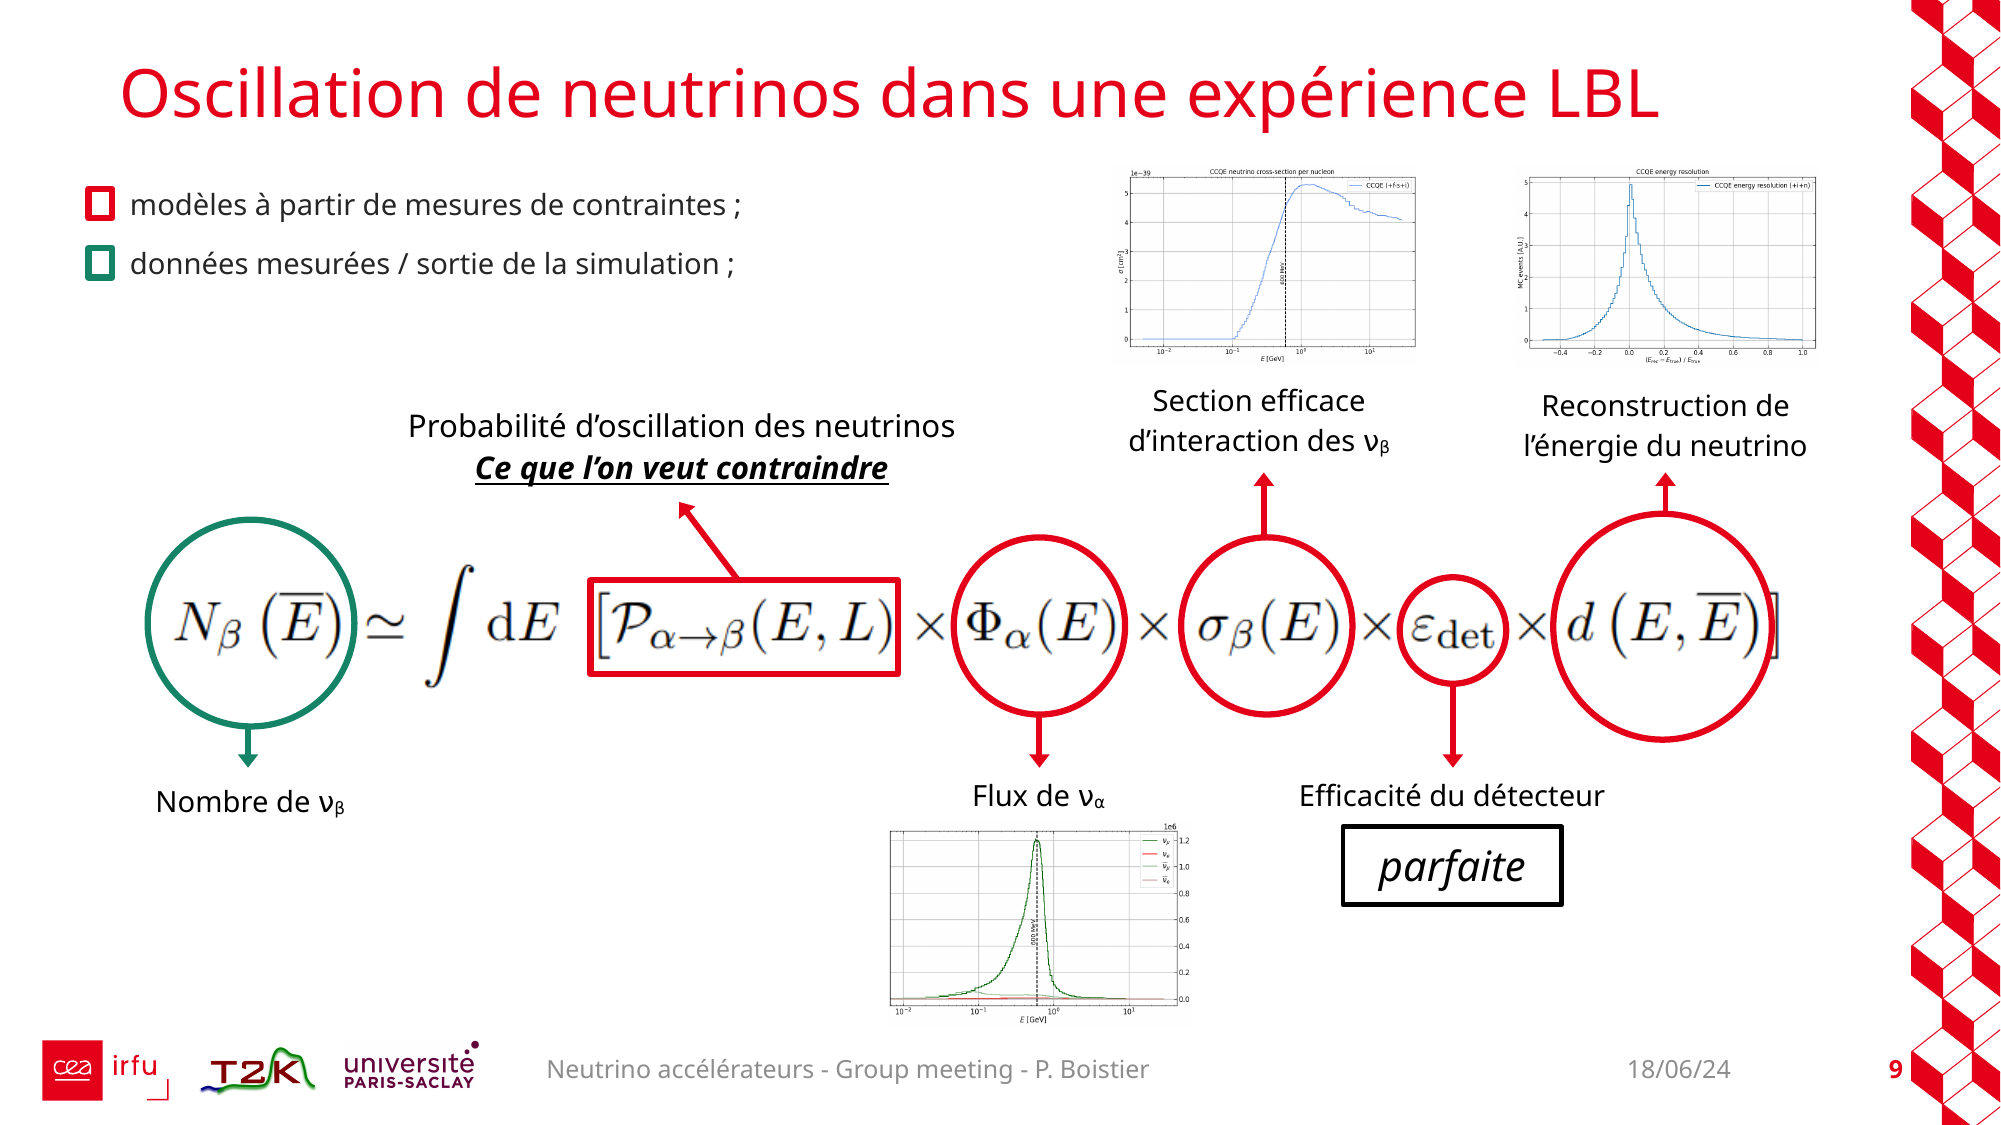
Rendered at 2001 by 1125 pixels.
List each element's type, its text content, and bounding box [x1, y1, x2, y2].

picture [344, 1040, 479, 1089]
picture [1185, 554, 1349, 697]
picture [1557, 554, 1768, 697]
text_box Section efficace d’interaction des νβ [1035, 218, 1491, 468]
picture [166, 554, 336, 697]
picture [166, 689, 173, 697]
list modèles à partir de mesures de contraintes ; [129, 178, 1004, 243]
picture [329, 675, 982, 697]
picture [1403, 581, 1503, 680]
picture [973, 554, 1121, 697]
picture [1096, 554, 1210, 697]
text_box Nombre de νβ [88, 773, 413, 1000]
picture [196, 1040, 318, 1101]
text_box Probabilité d’oscillation des neutrinos Ce que l’on veut contraindre [324, 396, 1040, 675]
text_box parfaite [1342, 826, 1562, 905]
picture [1324, 554, 1574, 697]
text_box Flux de να [850, 767, 1228, 1047]
picture [1113, 165, 1418, 366]
text_box Reconstruction de l’énergie du neutrino [1487, 246, 1845, 473]
picture [1514, 165, 1819, 367]
text_box Efficacité du détecteur [1241, 767, 1664, 994]
title Oscillation de neutrinos dans une expérience LBL [119, 52, 1881, 196]
picture [885, 819, 1194, 1034]
list données mesurées / sortie de la simulation ; [129, 243, 969, 302]
picture [1751, 554, 1790, 697]
